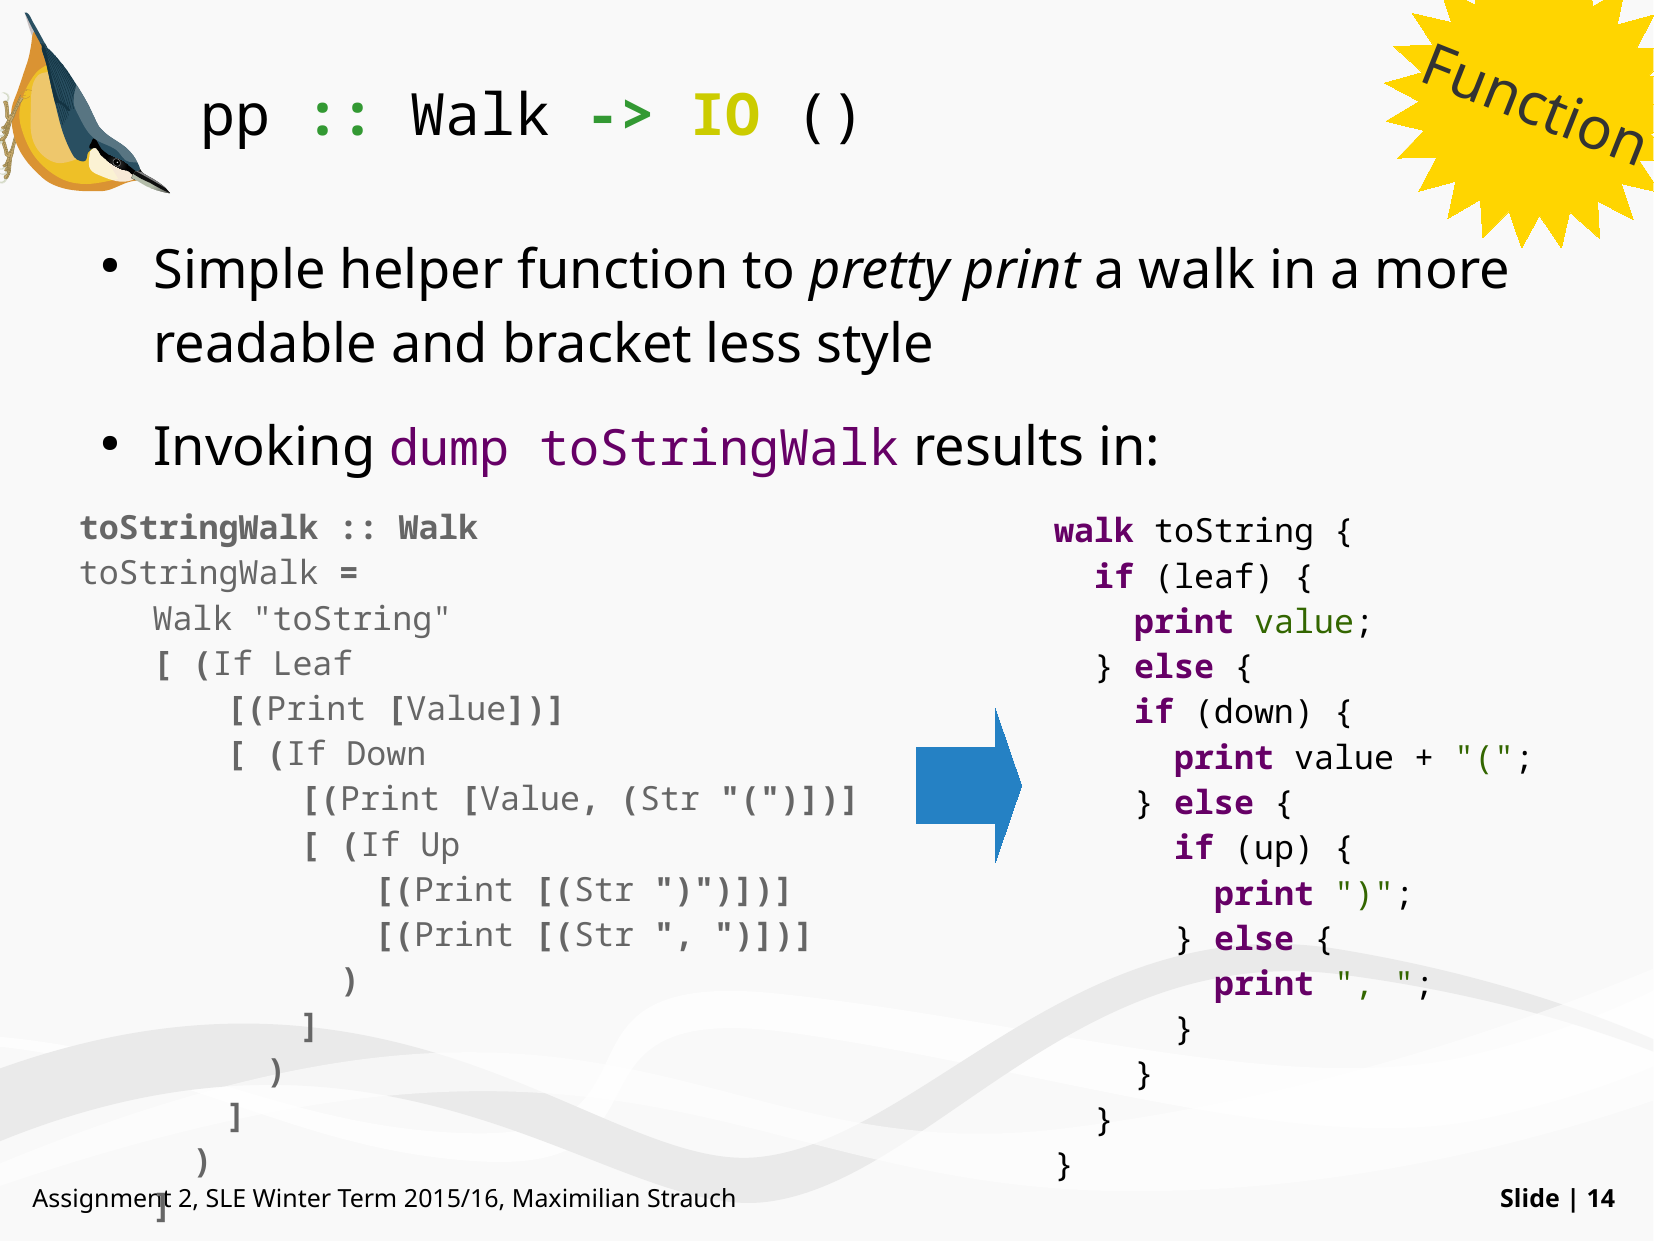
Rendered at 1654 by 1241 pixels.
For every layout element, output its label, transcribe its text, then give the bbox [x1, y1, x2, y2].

list Simple helper function to pretty print a walk in a more readable and bracket less style Invoking dump toStringWalk results in: [82, 230, 1548, 502]
text_box Function [1384, 0, 1654, 248]
title pp :: Walk -> IO () [200, 64, 1435, 162]
text_box walk toString { if (leaf) { print value; } else { if (down) { print value + "("; } else { if (up) { print ")"; } else { print ", "; } } } } [1039, 500, 1550, 1189]
text_box toStringWalk :: Walk toStringWalk = Walk "toString" [ (If Leaf [(Print [Value])] [ (If Down [(Print [Value, (Str "(")])] [ (If Up [(Print [(Str ")")])] [(Print [(Str ", ")])] ) ] ) ] ) ] [64, 496, 968, 1176]
text_box [916, 708, 1022, 863]
